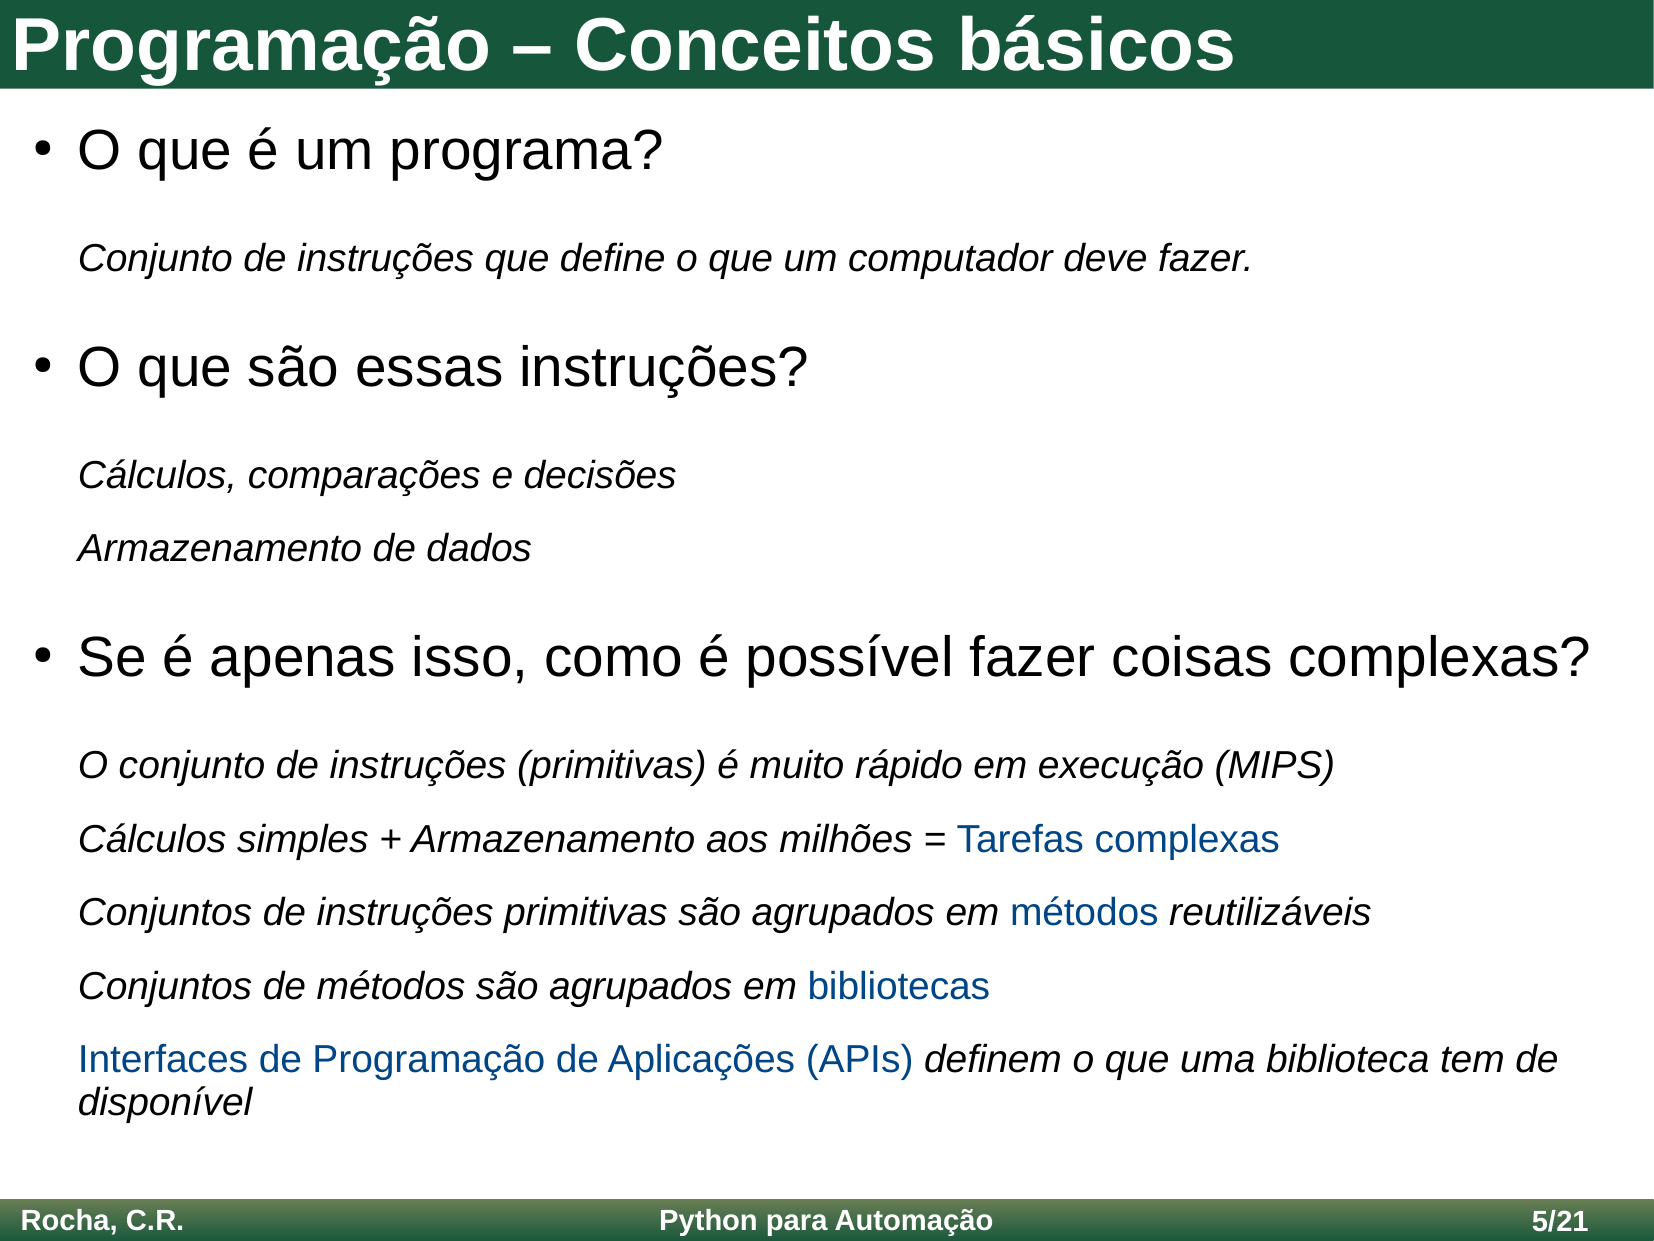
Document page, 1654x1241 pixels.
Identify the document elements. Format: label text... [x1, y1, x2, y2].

list O que é um programa? Conjunto de instruções que define o que um computador deve fazer. O que são essas instruções? Cálculos, comparações e decisões Armazenamento de dados Se é apenas isso, como é possível fazer coisas complexas? O conjunto de instruções (primitivas) é muito rápido em execução (MIPS) Cálculos simples + Armazenamento aos milhões = Tarefas complexas Conjuntos de instruções primitivas são agrupados em métodos reutilizáveis Conjuntos de métodos são agrupados em bibliotecas Interfaces de Programação de Aplicações (APIs) definem o que uma biblioteca tem de disponível [17, 118, 1625, 1182]
title Programação – Conceitos básicos [11, 0, 1625, 89]
